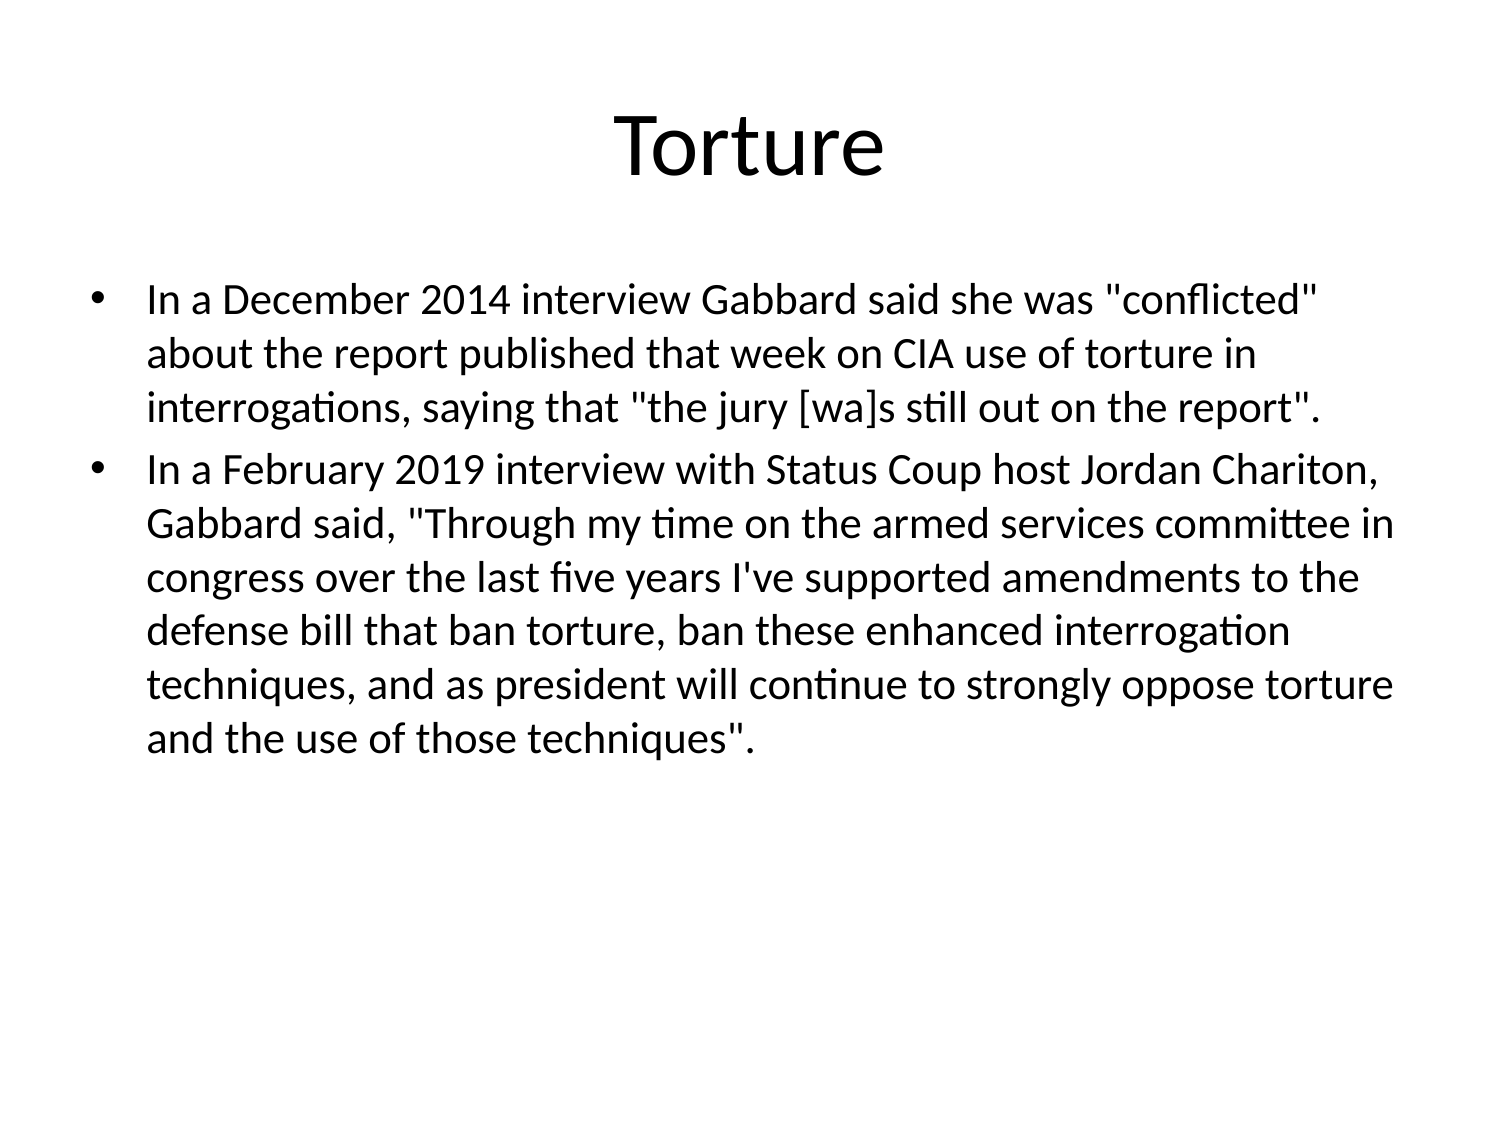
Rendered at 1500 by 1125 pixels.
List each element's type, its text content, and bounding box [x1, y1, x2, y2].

title Torture [75, 45, 1425, 233]
list In a December 2014 interview Gabbard said she was "conflicted" about the report published that week on CIA use of torture in interrogations, saying that "the jury [wa]s still out on the report". In a February 2019 interview with Status Coup host Jordan Chariton, Gabbard said, "Through my time on the armed services committee in congress over the last five years I've supported amendments to the defense bill that ban torture, ban these enhanced interrogation techniques, and as president will continue to strongly oppose torture and the use of those techniques". [75, 262, 1425, 1005]
